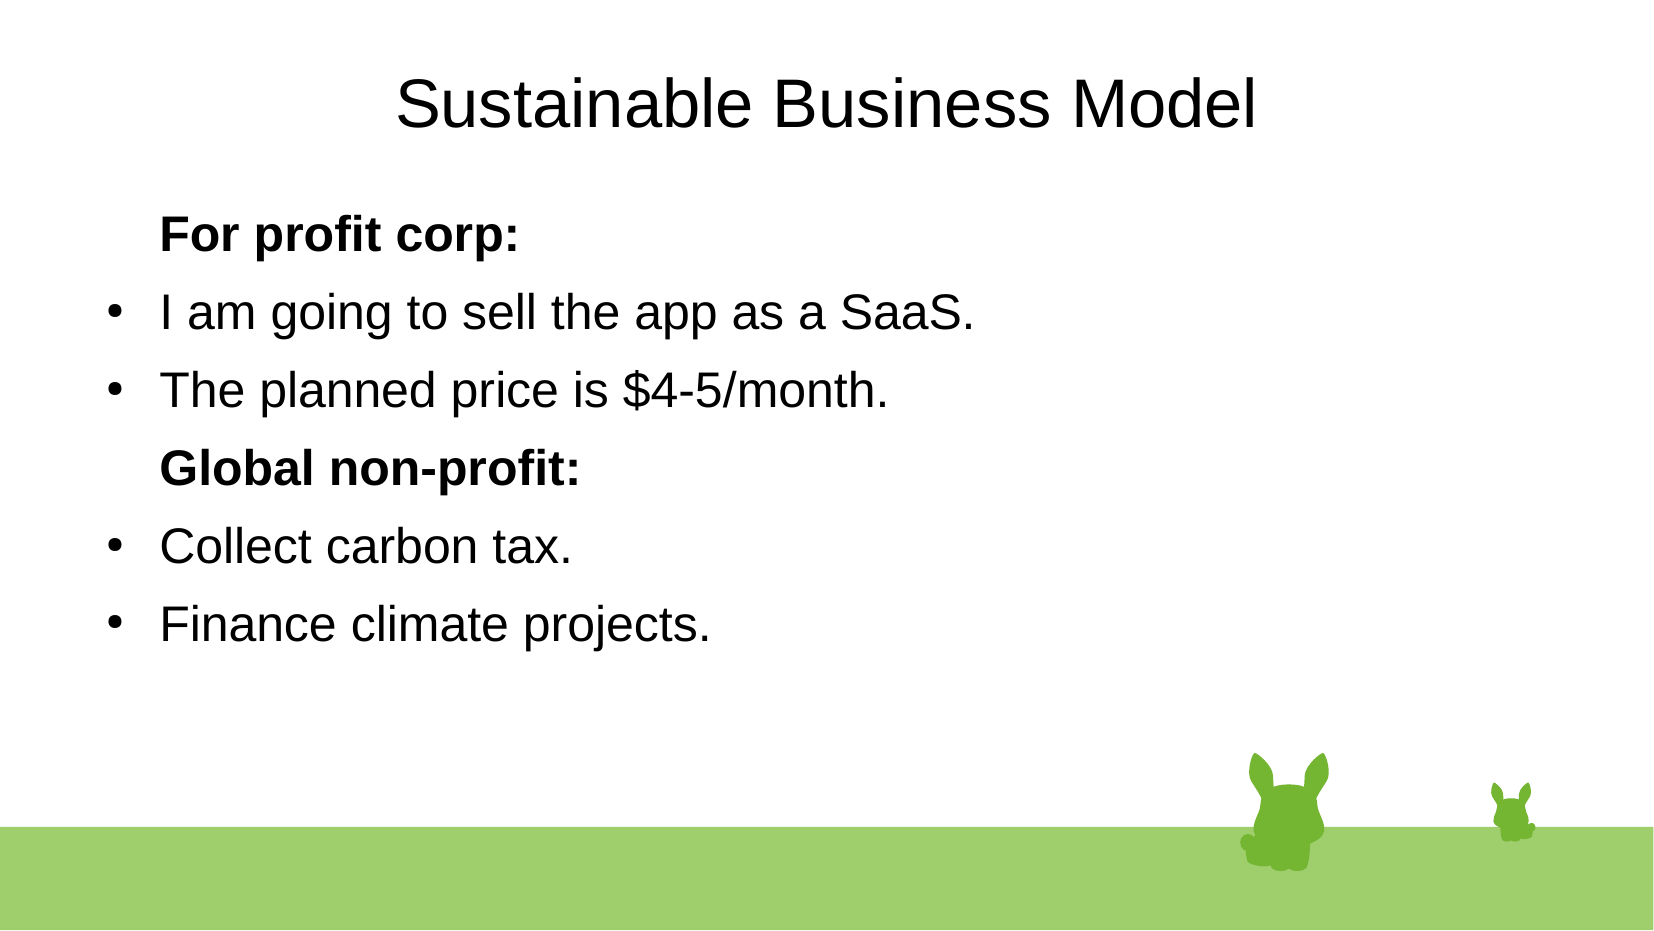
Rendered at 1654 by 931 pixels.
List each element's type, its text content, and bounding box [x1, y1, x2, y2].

title Sustainable Business Model [88, 29, 1565, 178]
list For profit corp: I am going to sell the app as a SaaS. The planned price is $4-5/month. Global non-profit: Collect carbon tax. Finance climate projects. [88, 206, 1565, 739]
